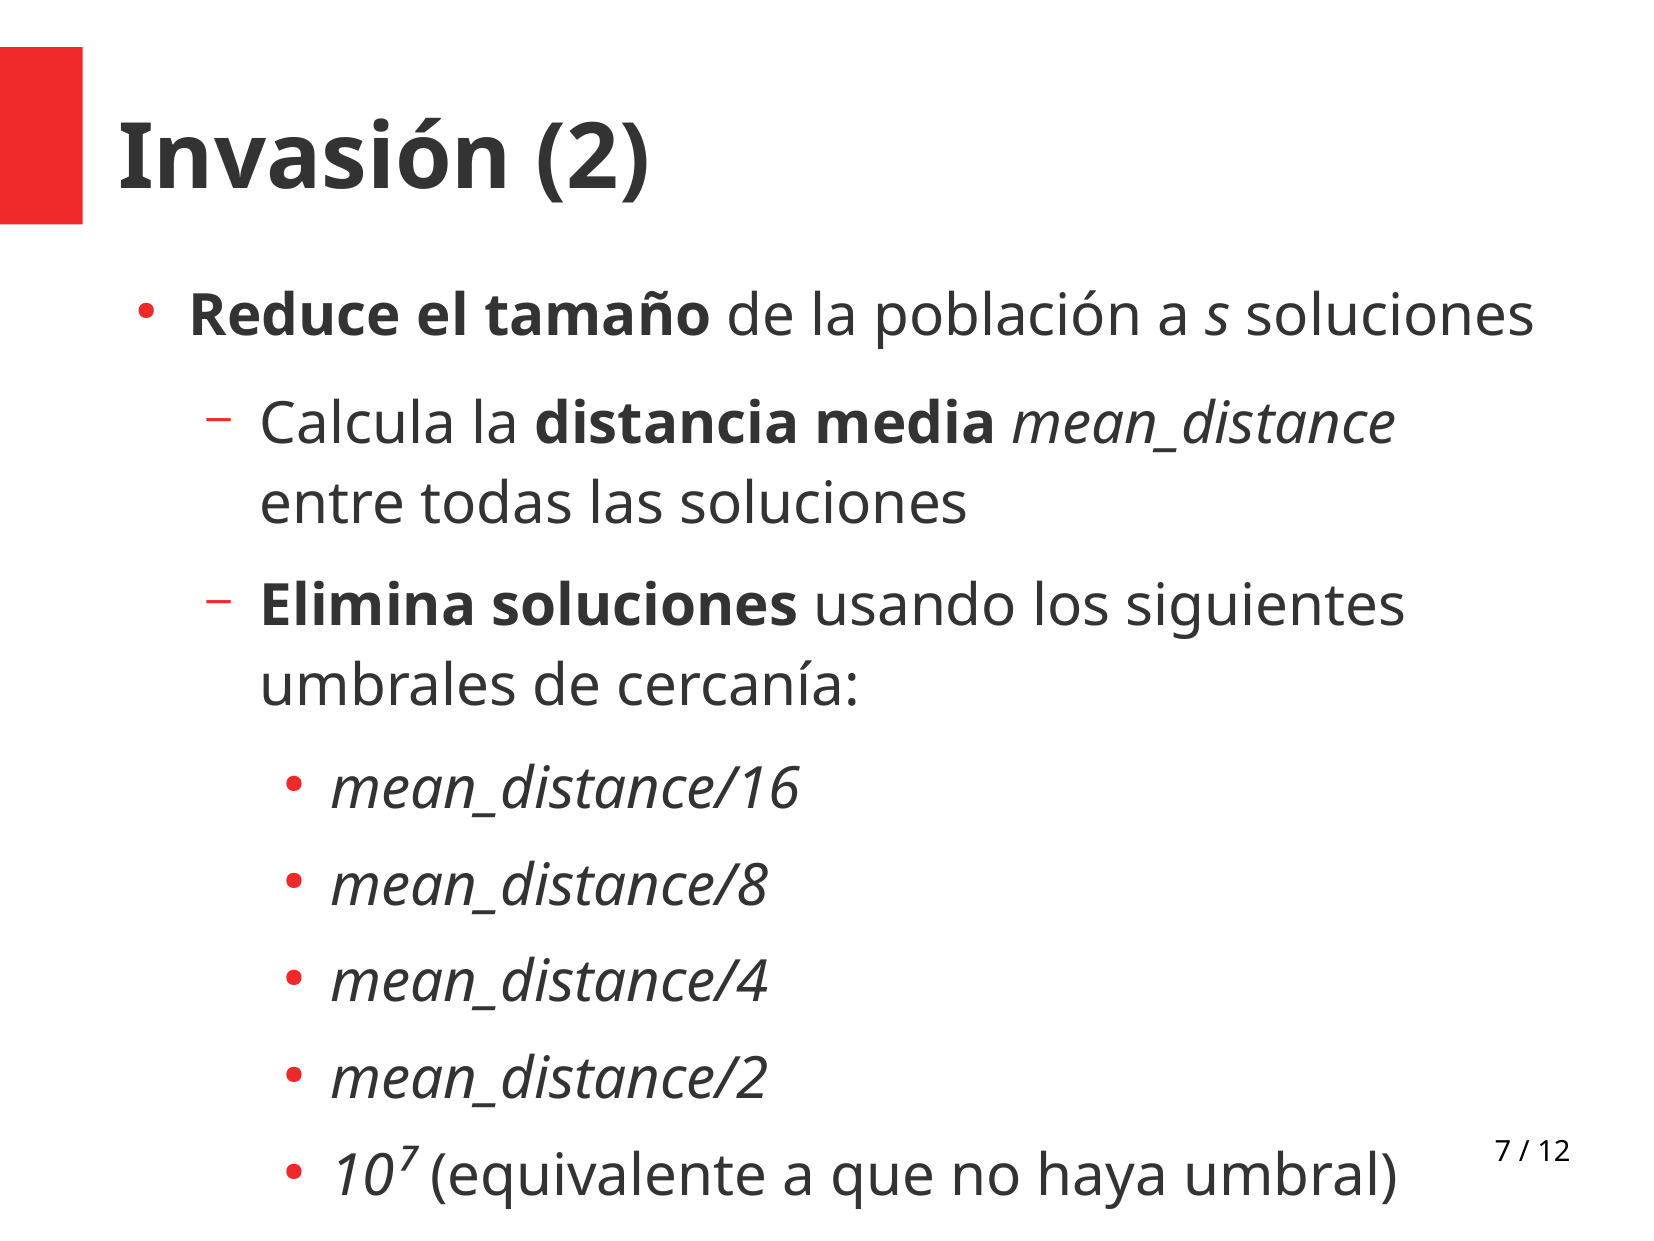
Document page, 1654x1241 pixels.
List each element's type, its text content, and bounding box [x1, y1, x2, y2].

list Reduce el tamaño de la población a s soluciones Calcula la distancia media mean_distance entre todas las soluciones Elimina soluciones usando los siguientes umbrales de cercanía: mean_distance/16 mean_distance/8 mean_distance/4 mean_distance/2 10⁷ (equivalente a que no haya umbral) [118, 272, 1536, 993]
title Invasión (2) [118, 49, 1571, 257]
